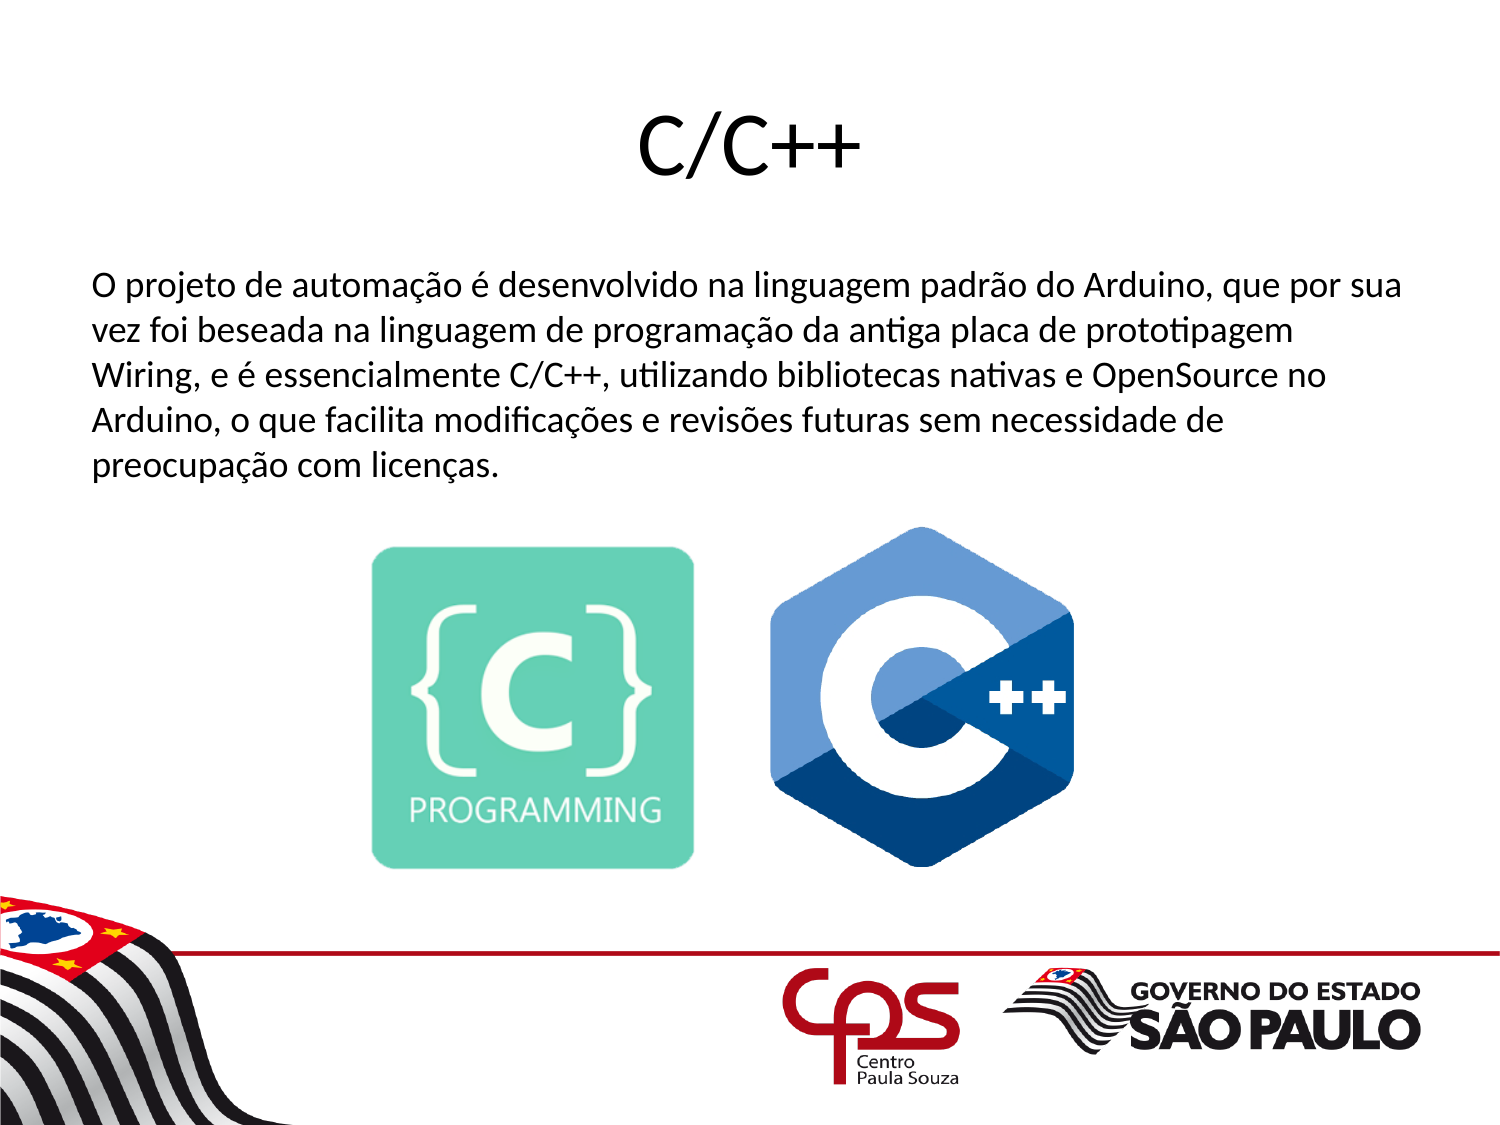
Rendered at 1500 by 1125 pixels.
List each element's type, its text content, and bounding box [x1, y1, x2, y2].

picture [0, 495, 1500, 1125]
title C/C++ [75, 45, 1425, 233]
text_box O projeto de automação é desenvolvido na linguagem padrão do Arduino, que por sua vez foi beseada na linguagem de programação da antiga placa de prototipagem Wiring, e é essencialmente C/C++, utilizando bibliotecas nativas e OpenSource no Arduino, o que facilita modificações e revisões futuras sem necessidade de preocupação com licenças. [76, 278, 1427, 467]
picture [751, 491, 1109, 867]
